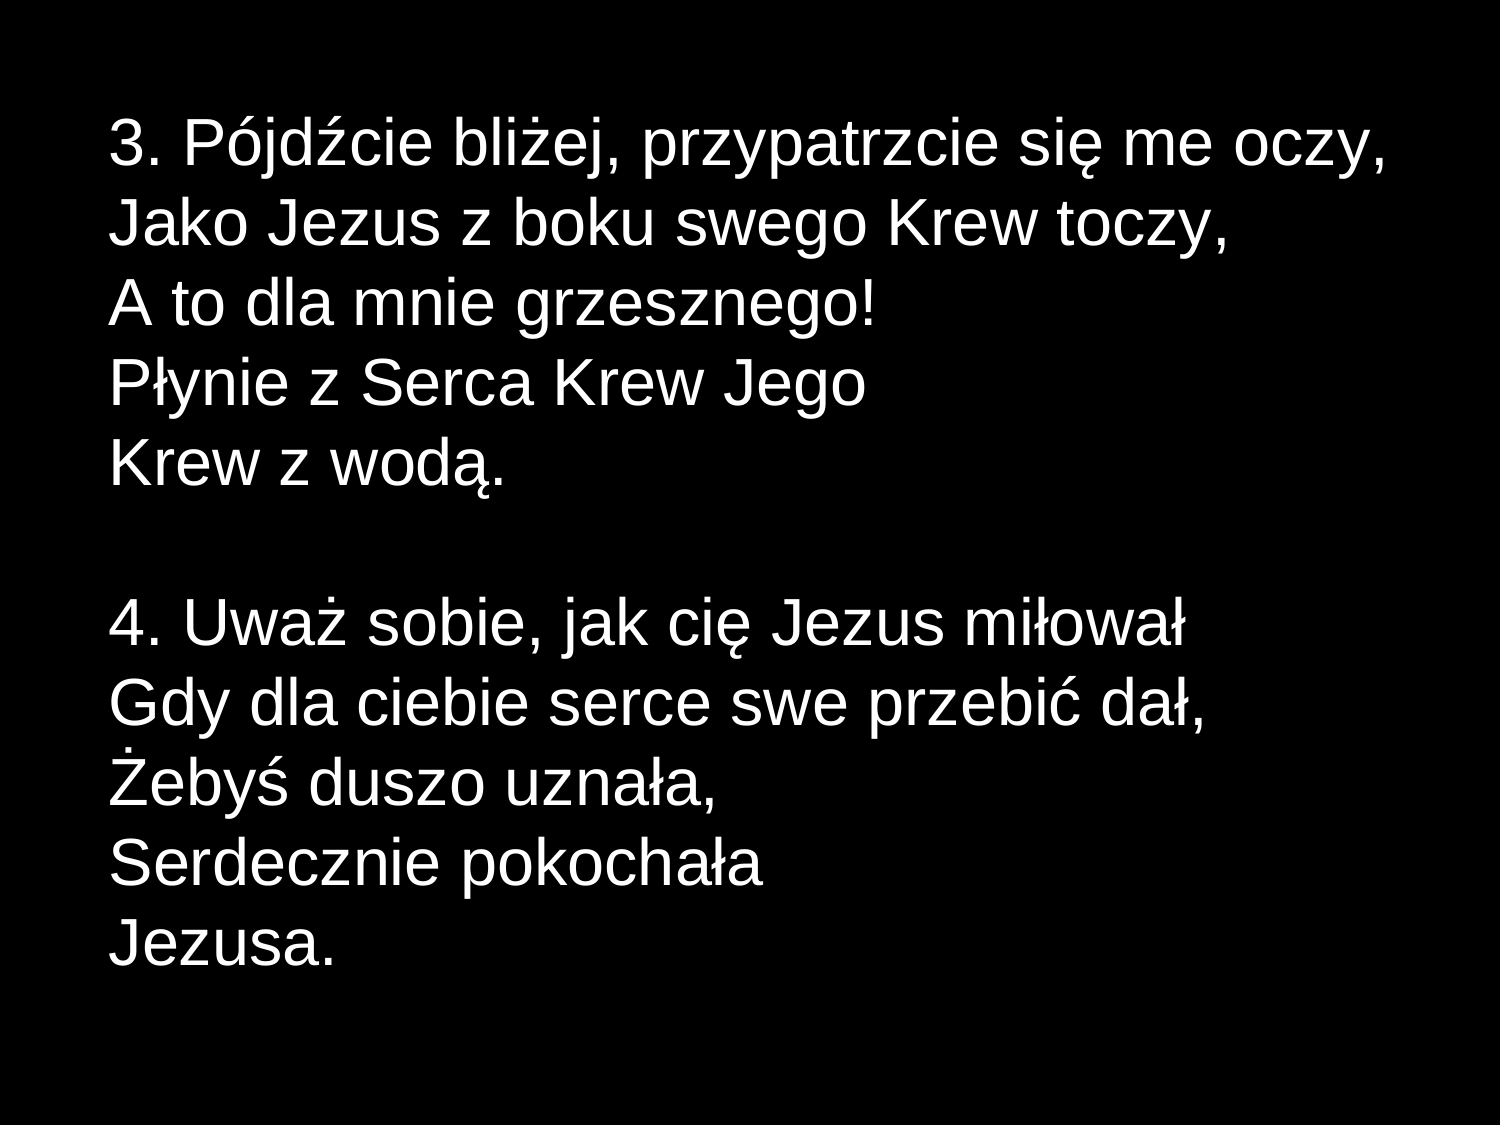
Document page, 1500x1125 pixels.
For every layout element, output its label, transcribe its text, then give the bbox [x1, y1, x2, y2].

text_box 3. Pójdźcie bliżej, przypatrzcie się me oczy, Jako Jezus z boku swego Krew toczy, A to dla mnie grzesznego! Płynie z Serca Krew Jego Krew z wodą. 4. Uważ sobie, jak cię Jezus miłował Gdy dla ciebie serce swe przebić dał, Żebyś duszo uznała, Serdecznie pokochała Jezusa. [93, 91, 1465, 987]
